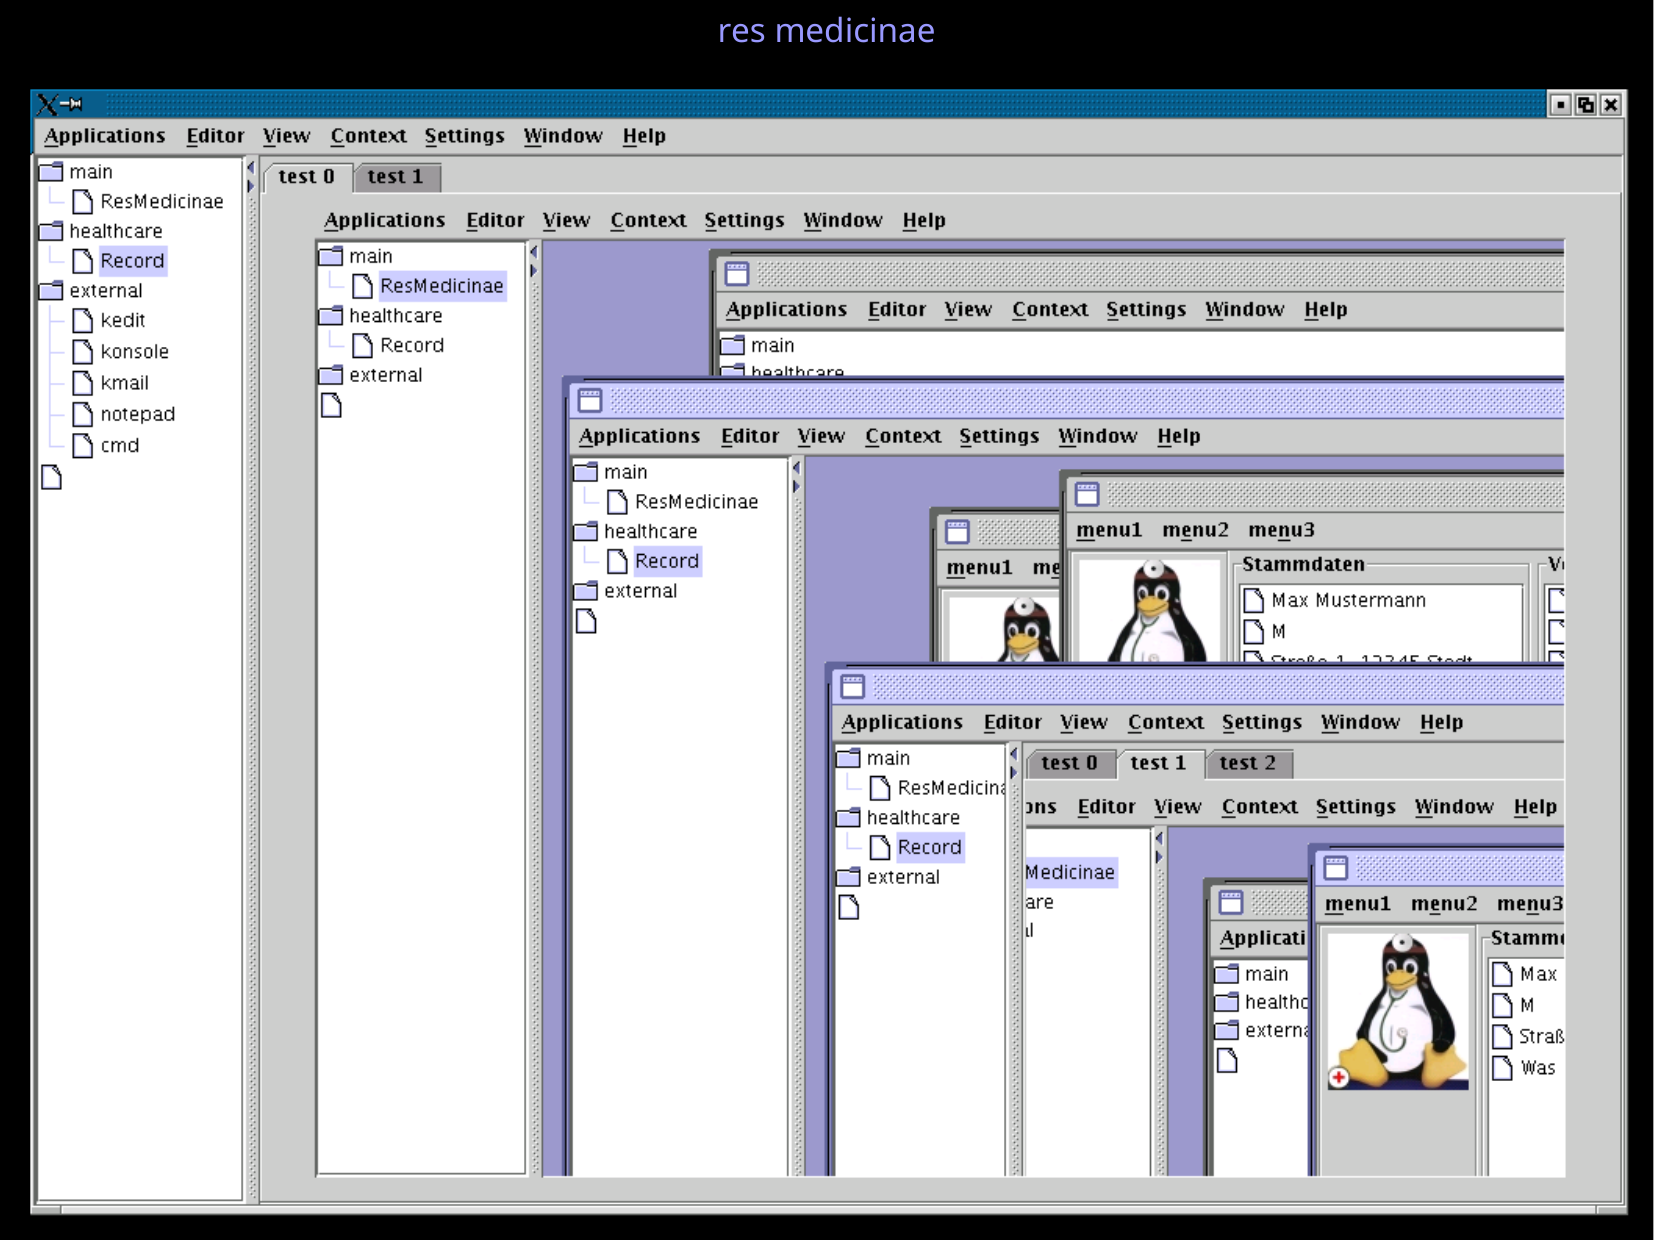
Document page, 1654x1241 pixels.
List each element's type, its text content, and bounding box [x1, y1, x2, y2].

text_box res medicinae [0, 0, 1654, 60]
picture [29, 88, 1630, 1217]
